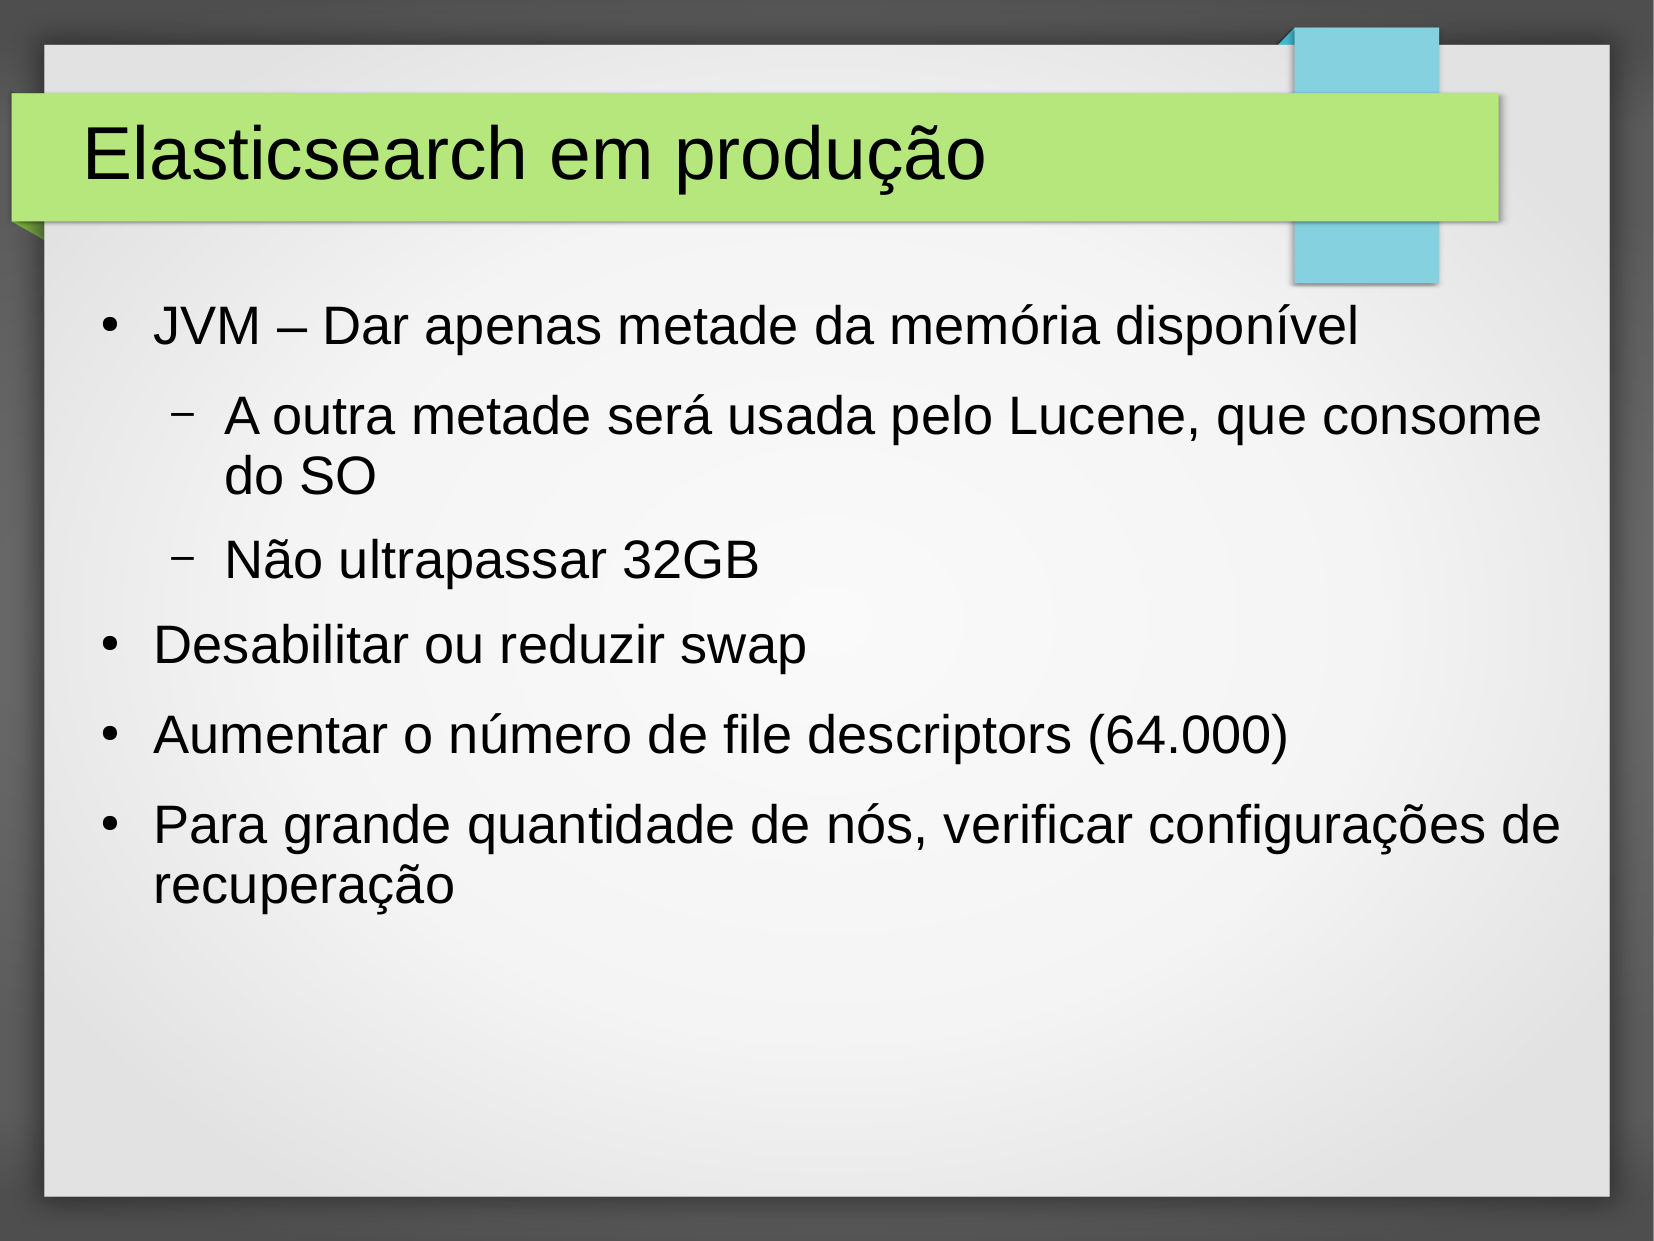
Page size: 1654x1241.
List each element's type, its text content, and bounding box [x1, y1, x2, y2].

picture [0, 0, 1654, 1241]
title Elasticsearch em produção [82, 94, 1264, 213]
list JVM – Dar apenas metade da memória disponível A outra metade será usada pelo Lucene, que consome do SO Não ultrapassar 32GB Desabilitar ou reduzir swap Aumentar o número de file descriptors (64.000) Para grande quantidade de nós, verificar configurações de recuperação [82, 295, 1571, 1015]
